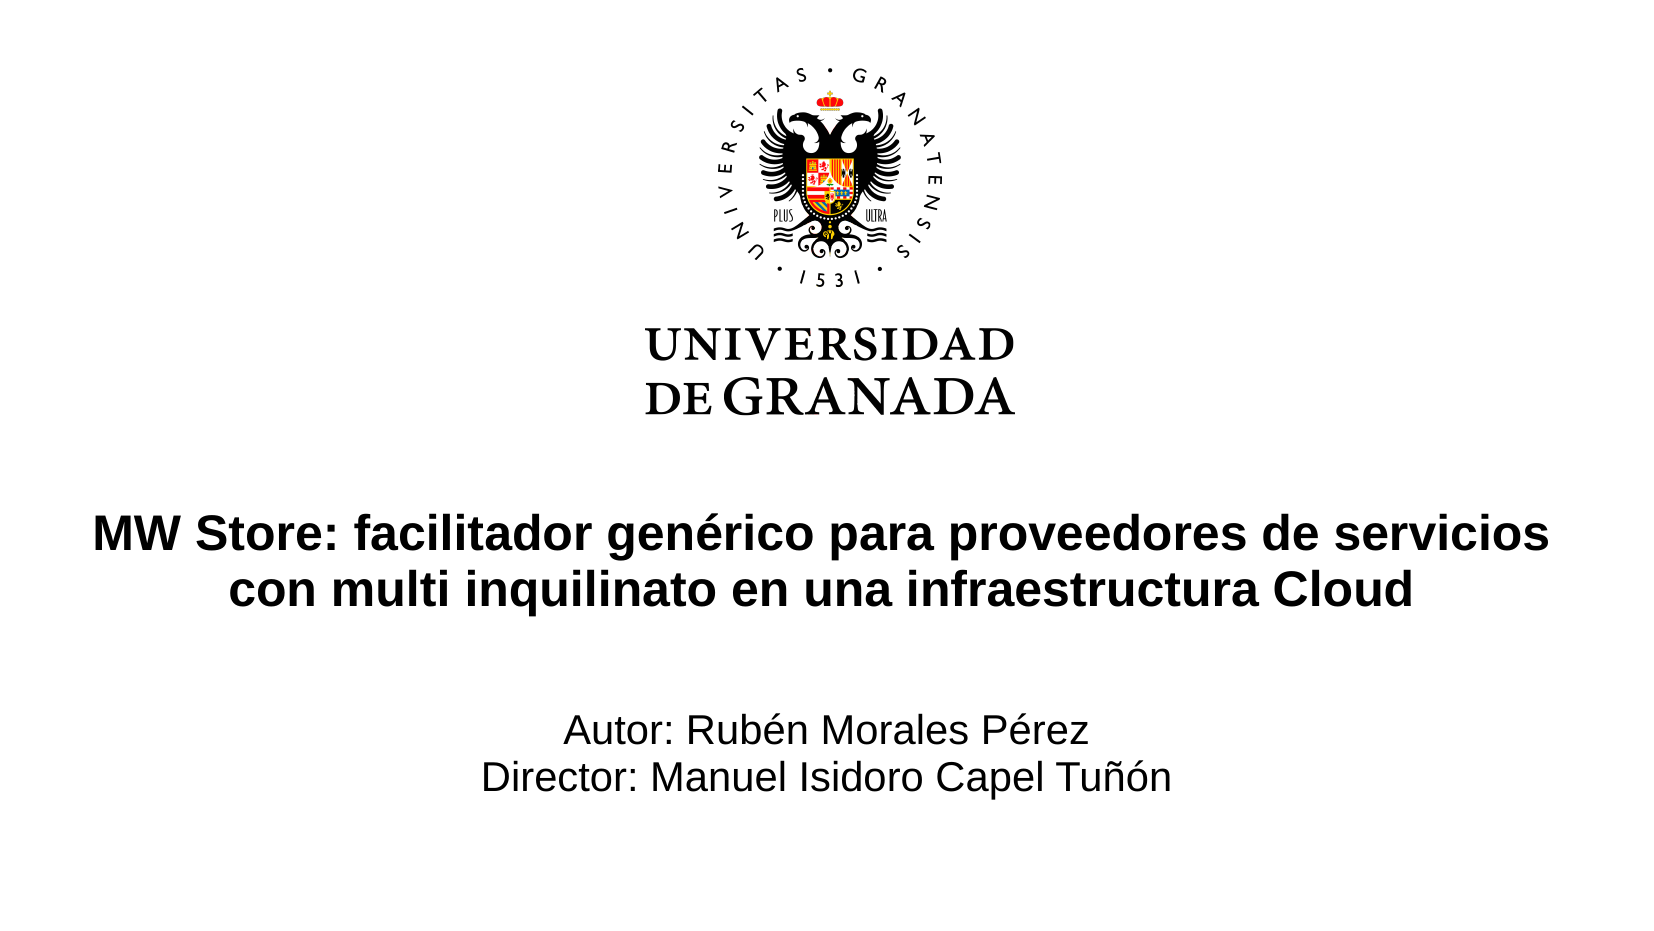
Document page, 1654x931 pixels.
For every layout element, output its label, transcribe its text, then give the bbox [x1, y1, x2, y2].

picture [603, 4, 1051, 451]
subtitle Autor: Rubén Morales Pérez Director: Manuel Isidoro Capel Tuñón [82, 678, 1571, 829]
title MW Store: facilitador genérico para proveedores de servicios con multi inquilinato en una infraestructura Cloud [88, 463, 1556, 659]
